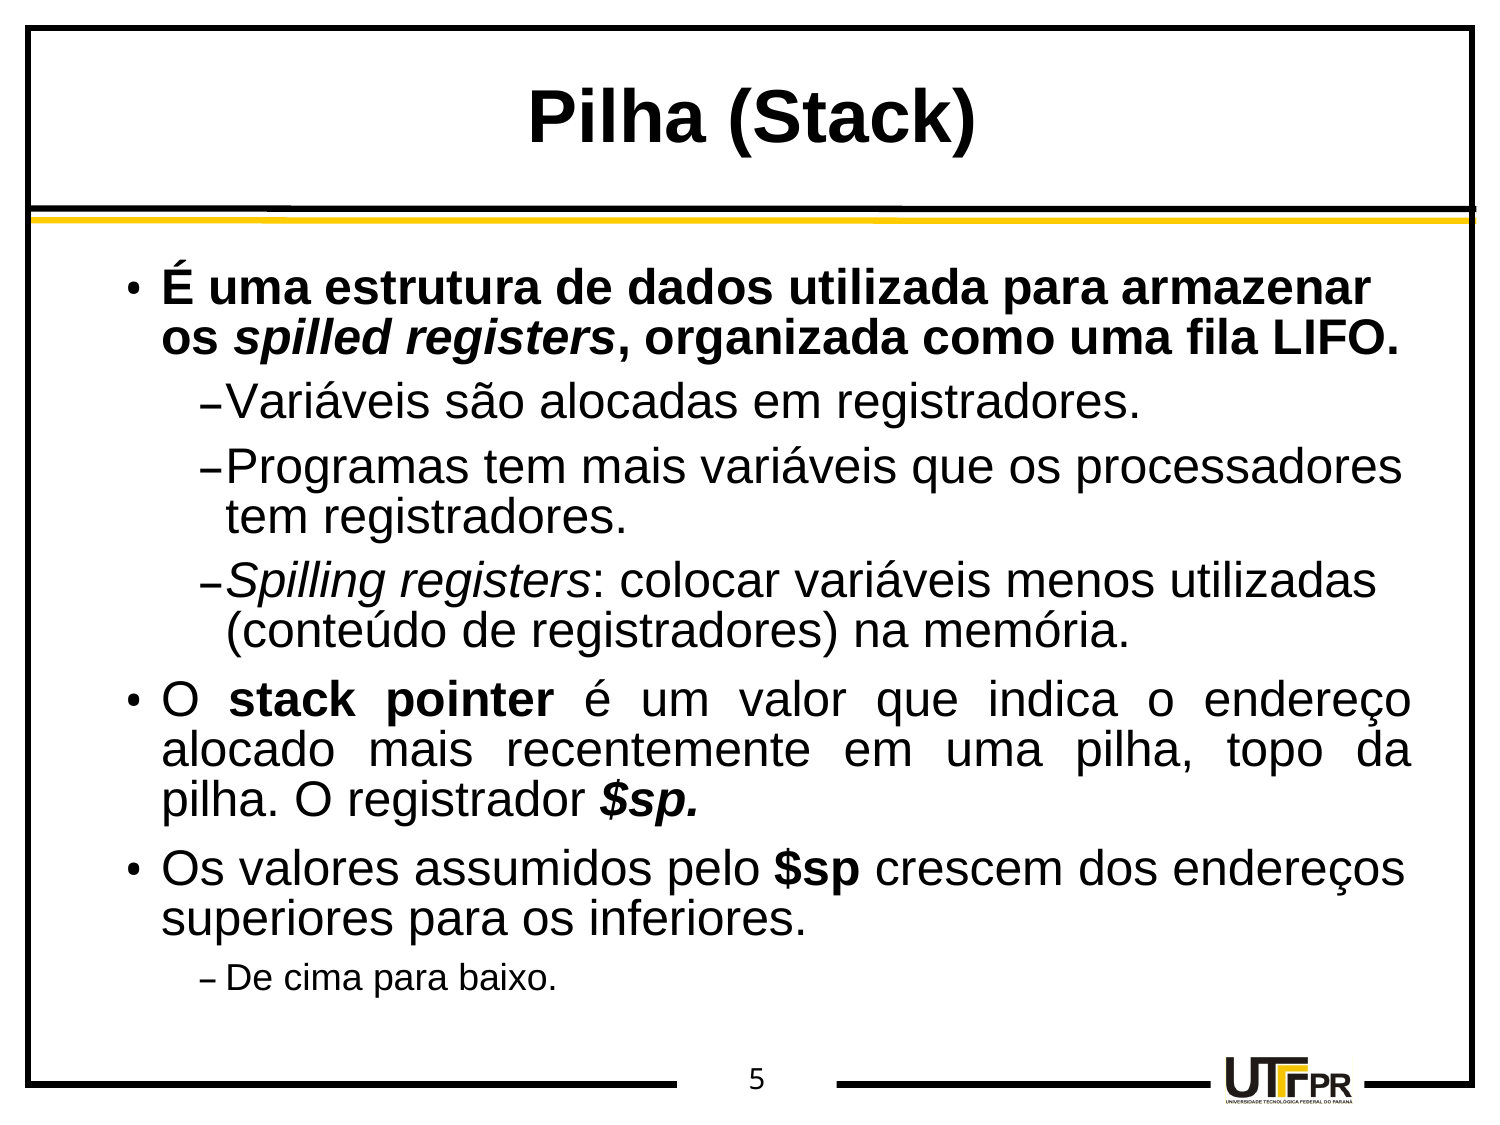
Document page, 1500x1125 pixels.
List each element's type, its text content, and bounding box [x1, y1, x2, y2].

list É uma estrutura de dados utilizada para armazenar os spilled registers, organizada como uma fila LIFO. Variáveis são alocadas em registradores. Programas tem mais variáveis que os processadores tem registradores. Spilling registers: colocar variáveis menos utilizadas (conteúdo de registradores) na memória. O stack pointer é um valor que indica o endereço alocado mais recentemente em uma pilha, topo da pilha. O registrador $sp. Os valores assumidos pelo $sp crescem dos endereços superiores para os inferiores. De cima para baixo. [72, 257, 1428, 1027]
title Pilha (Stack) [29, 29, 1477, 207]
picture [1225, 1057, 1353, 1104]
